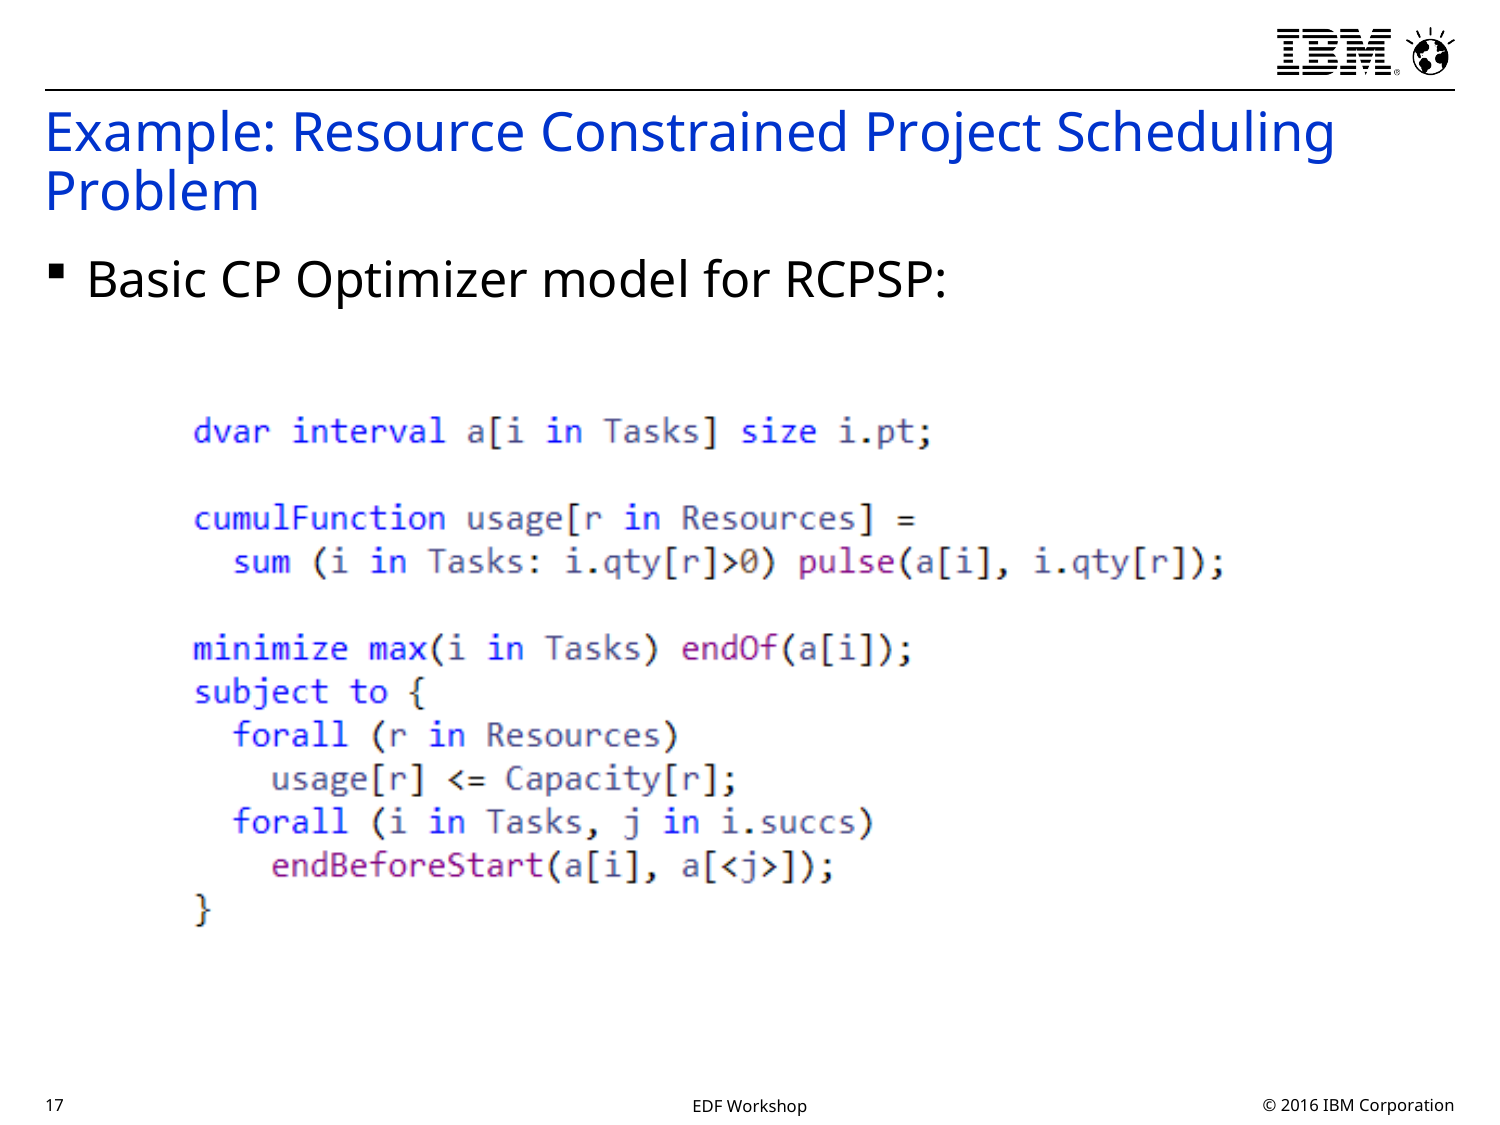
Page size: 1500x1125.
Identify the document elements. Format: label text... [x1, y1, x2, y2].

picture [176, 402, 1239, 938]
list Basic CP Optimizer model for RCPSP: [29, 239, 1455, 1066]
picture [1260, 10, 1468, 90]
title Example: Resource Constrained Project Scheduling Problem [29, 97, 1455, 203]
